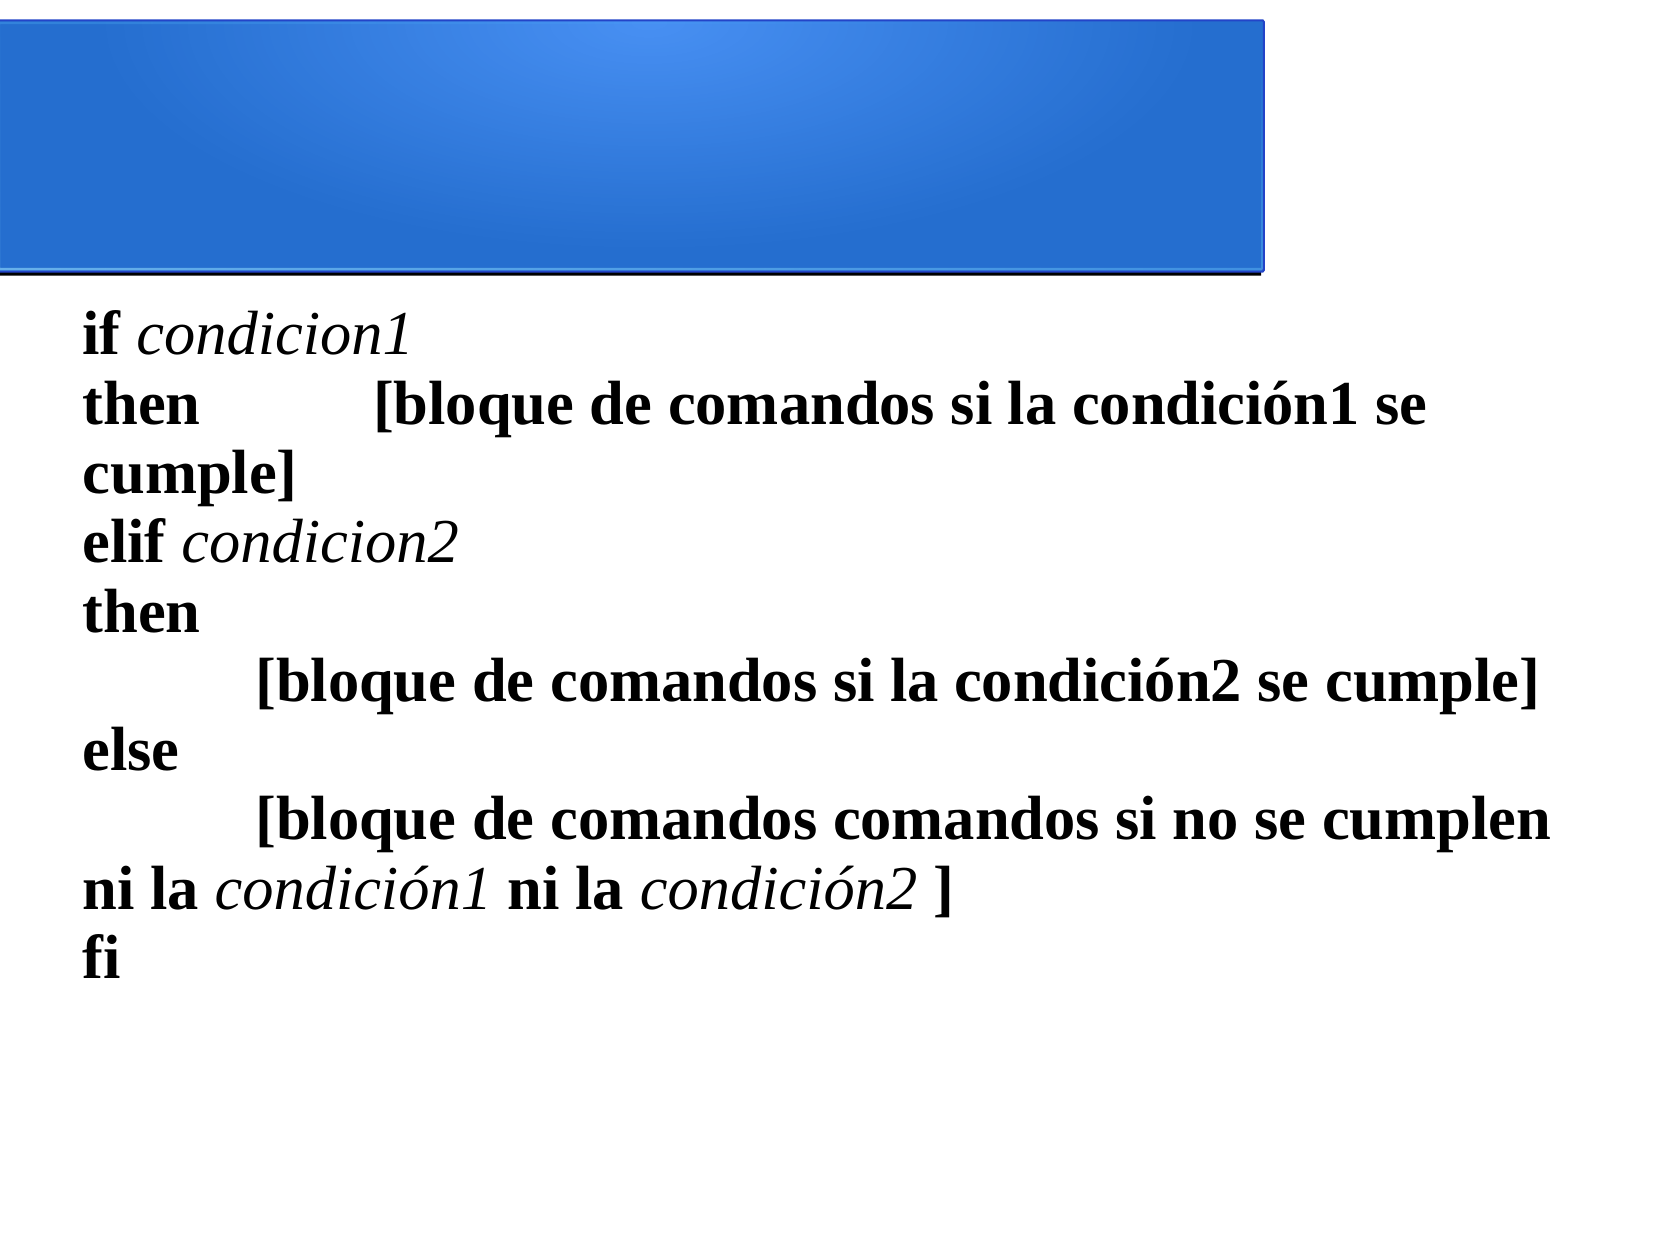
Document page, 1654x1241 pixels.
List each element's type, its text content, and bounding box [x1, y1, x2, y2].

list if condicion1 then [bloque de comandos si la condición1 se cumple] elif condicion2 then [bloque de comandos si la condición2 se cumple] else [bloque de comandos comandos si no se cumplen ni la condición1 ni la condición2 ] fi [82, 299, 1571, 1019]
